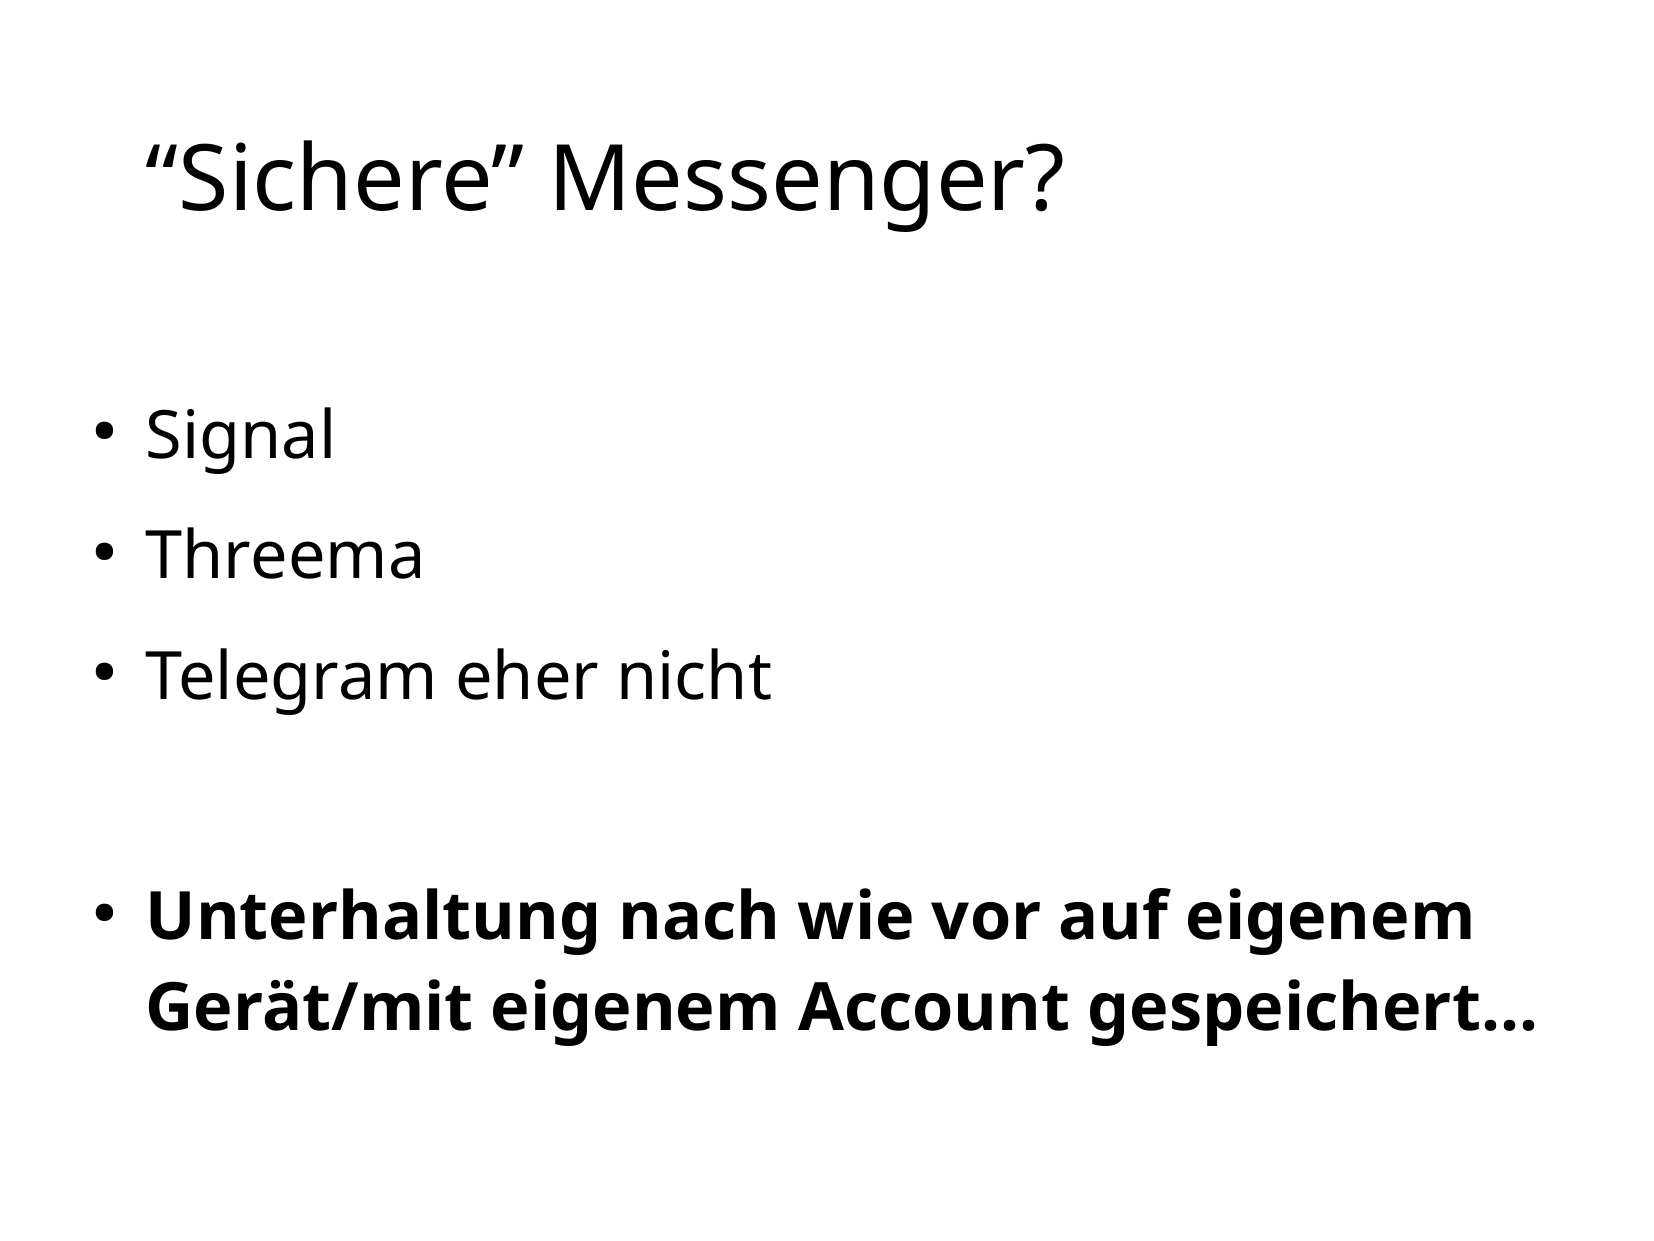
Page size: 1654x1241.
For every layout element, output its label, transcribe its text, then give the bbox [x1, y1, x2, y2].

list “Sichere” Messenger? Signal Threema Telegram eher nicht Unterhaltung nach wie vor auf eigenem Gerät/mit eigenem Account gespeichert… [75, 112, 1568, 1182]
